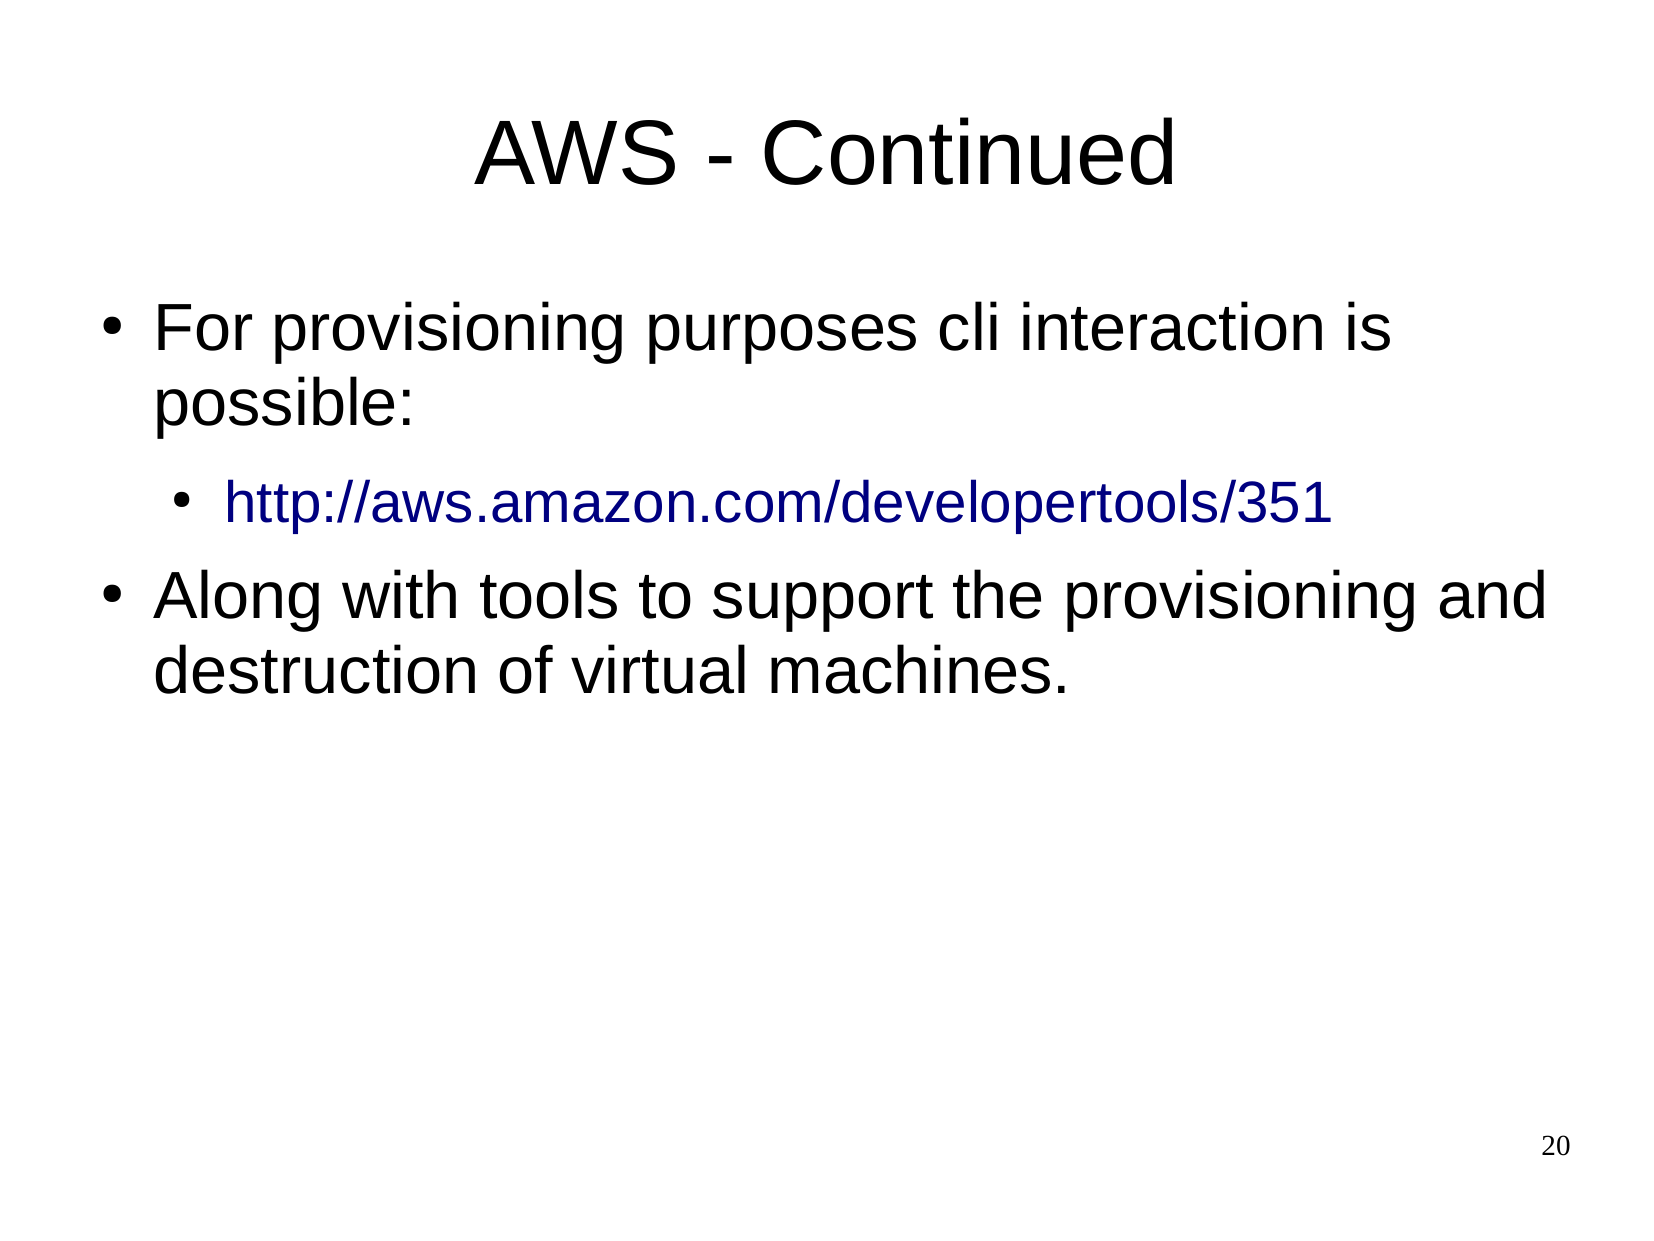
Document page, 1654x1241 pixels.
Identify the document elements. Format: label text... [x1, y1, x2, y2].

list For provisioning purposes cli interaction is possible: http://aws.amazon.com/developertools/351 Along with tools to support the provisioning and destruction of virtual machines. [82, 290, 1571, 1109]
title AWS - Continued [82, 49, 1571, 257]
